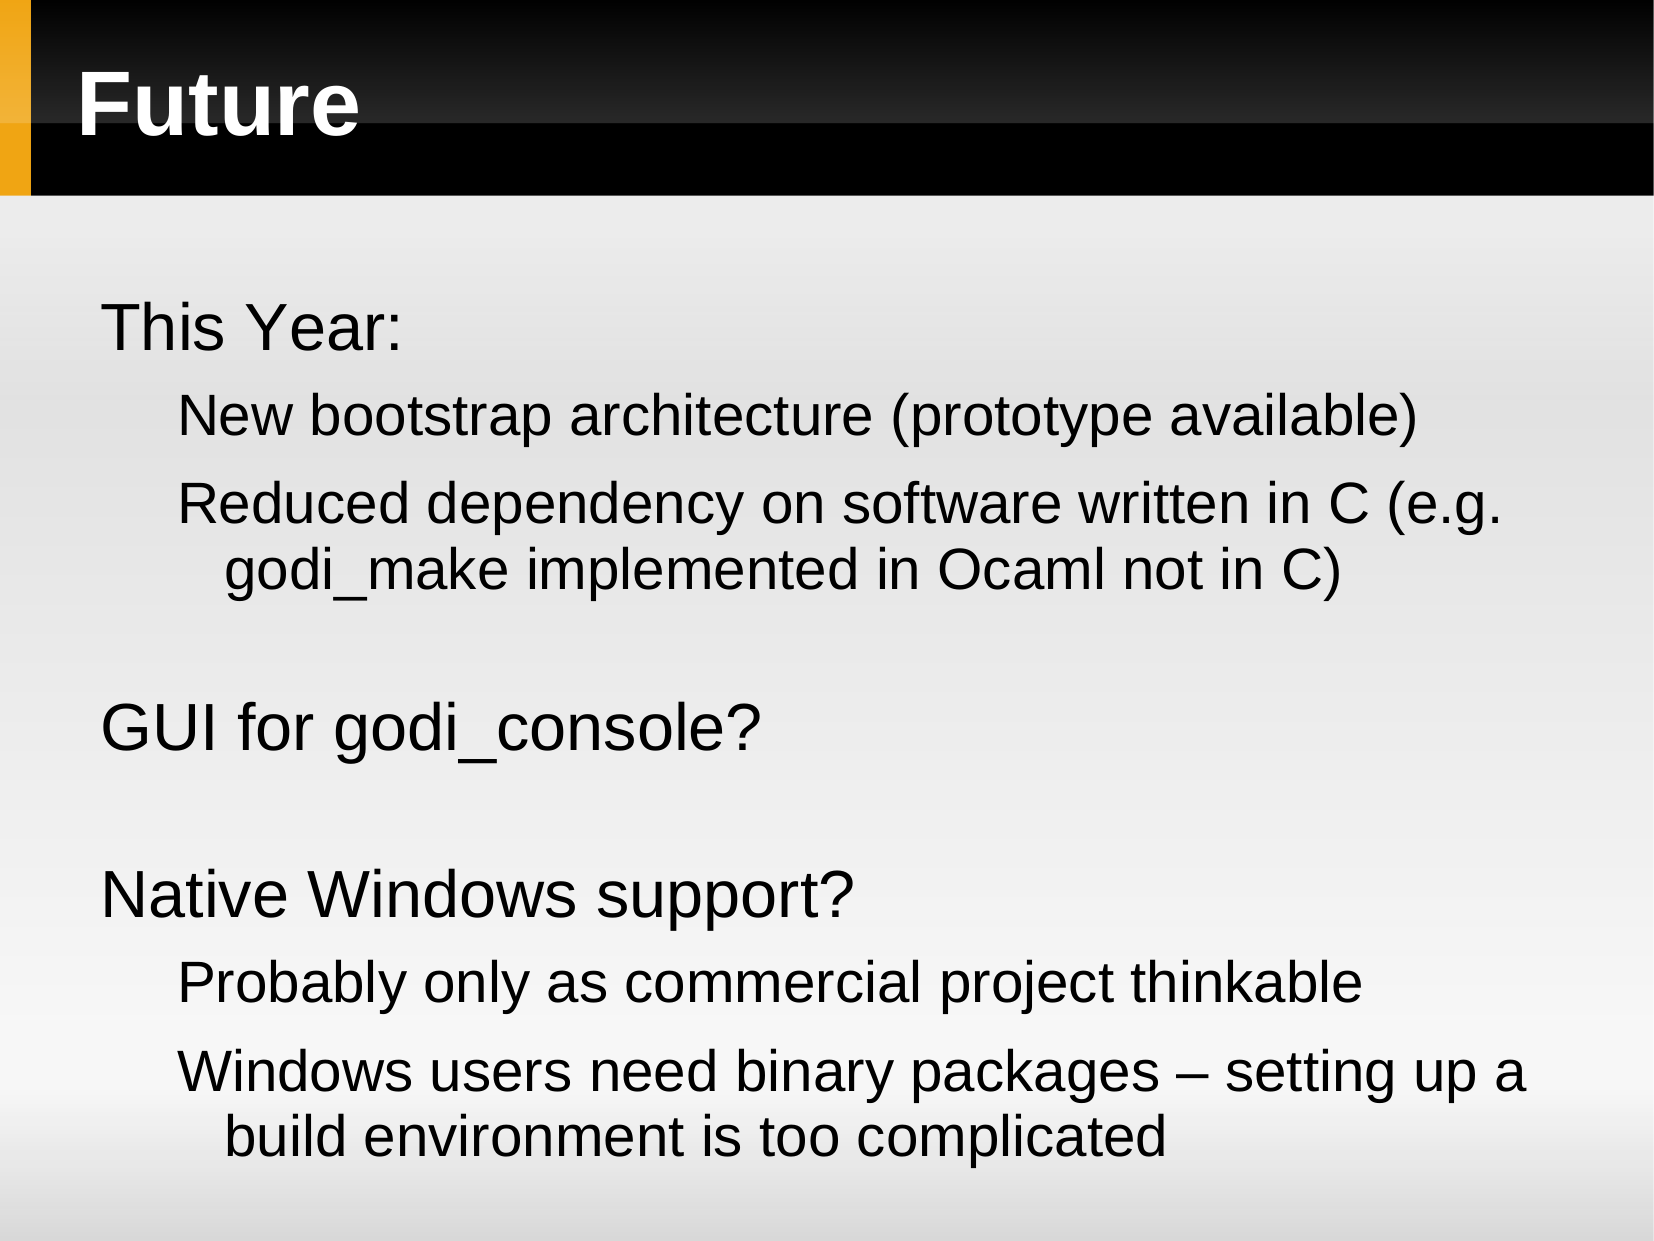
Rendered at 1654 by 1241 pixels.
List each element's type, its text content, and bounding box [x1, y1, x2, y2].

title Future [76, 0, 1565, 208]
picture [0, 0, 1654, 1241]
list This Year: New bootstrap architecture (prototype available) Reduced dependency on software written in C (e.g. godi_make implemented in Ocaml not in C) GUI for godi_console? Native Windows support? Probably only as commercial project thinkable Windows users need binary packages – setting up a build environment is too complicated [82, 290, 1571, 1167]
